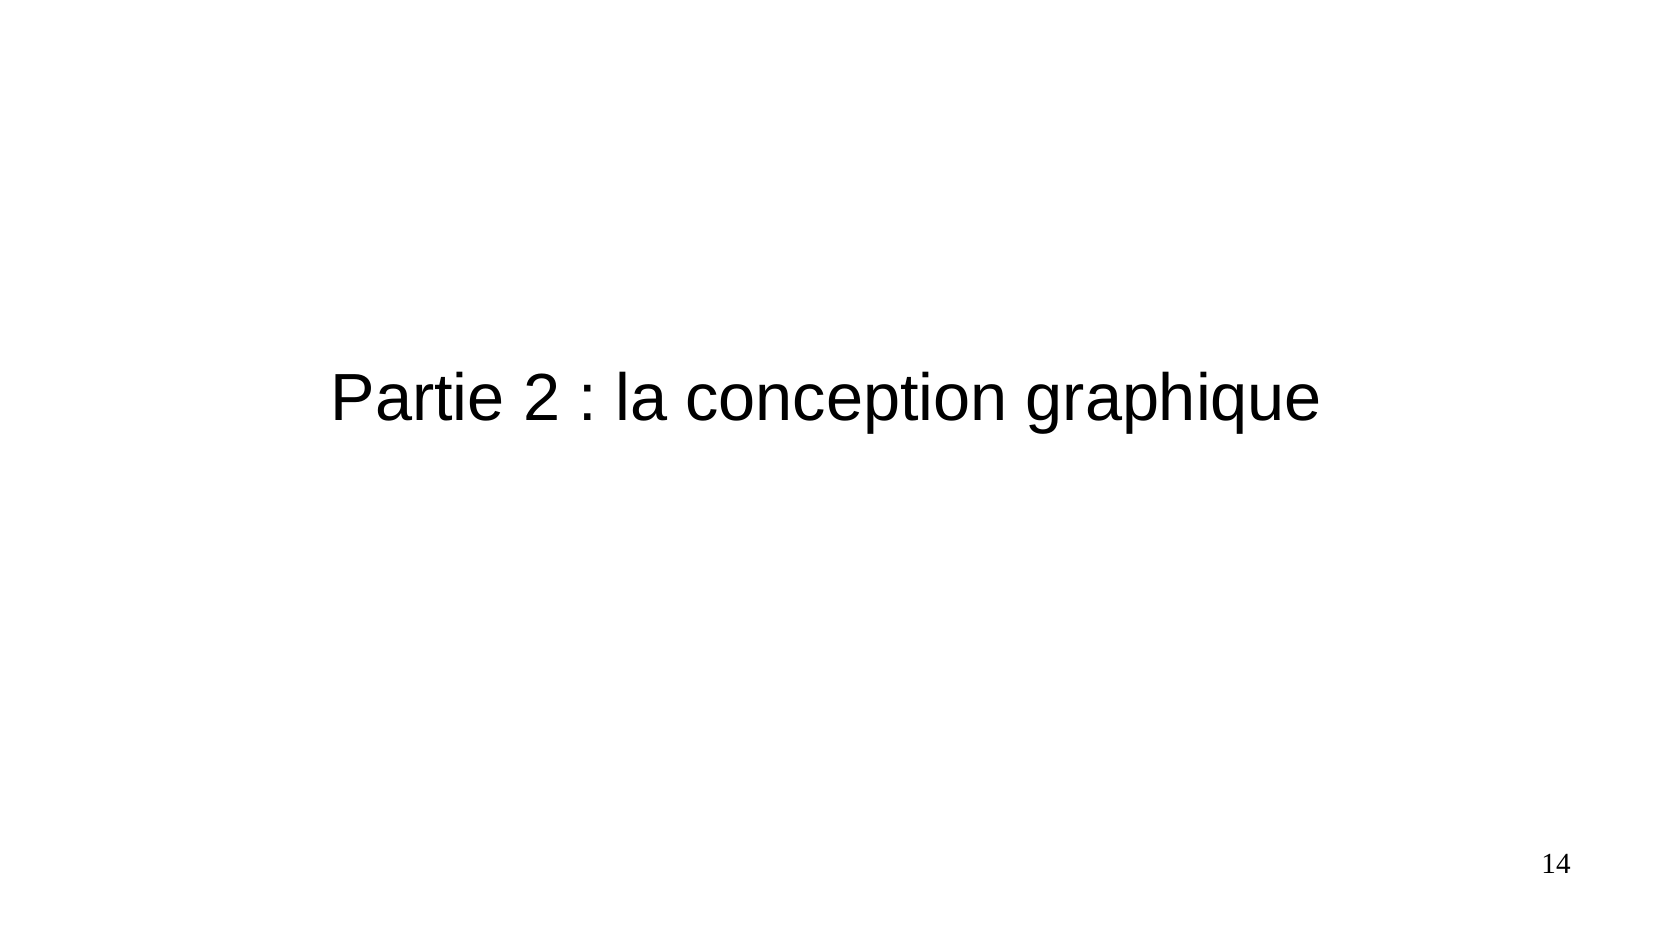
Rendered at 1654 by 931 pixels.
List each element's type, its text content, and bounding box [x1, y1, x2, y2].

subtitle Partie 2 : la conception graphique [82, 37, 1571, 757]
